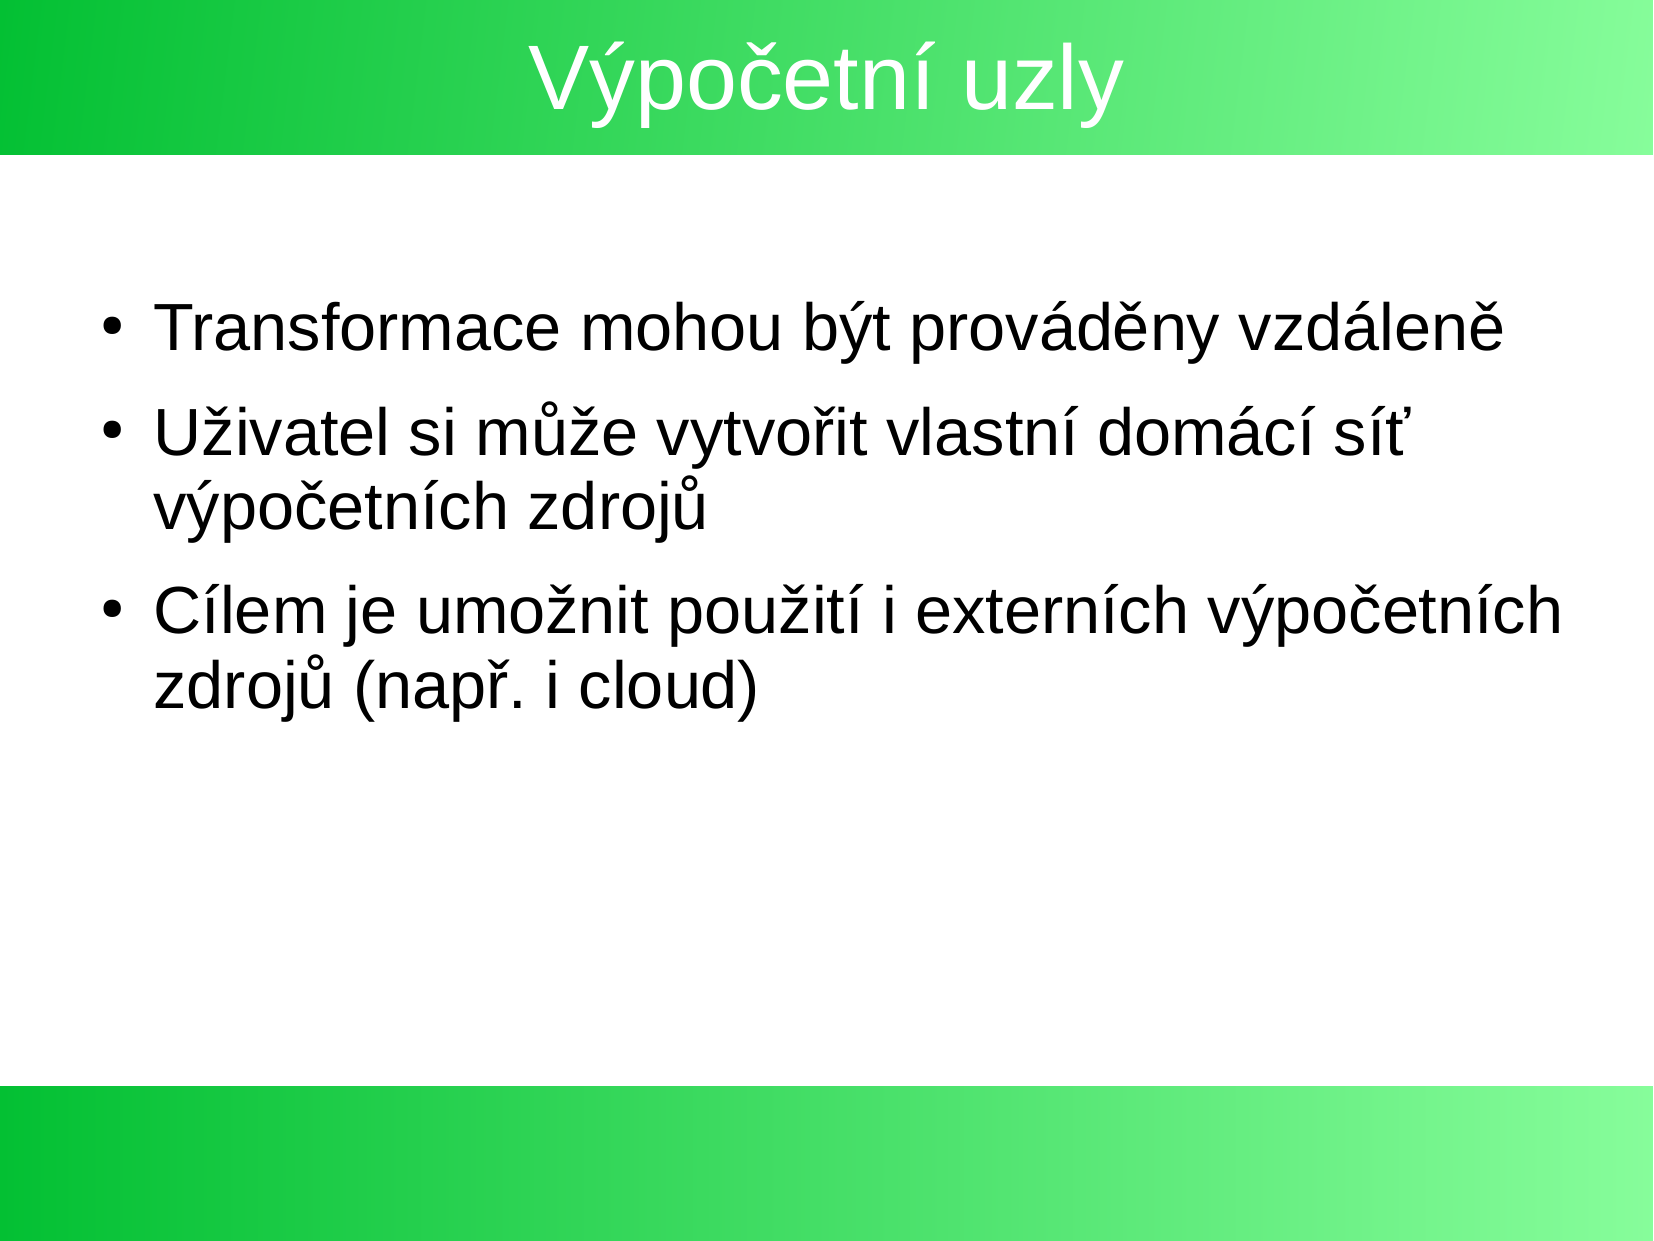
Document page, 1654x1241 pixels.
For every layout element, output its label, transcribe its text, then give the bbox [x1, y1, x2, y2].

list Transformace mohou být prováděny vzdáleně Uživatel si může vytvořit vlastní domácí síť výpočetních zdrojů Cílem je umožnit použití i externích výpočetních zdrojů (např. i cloud) [82, 290, 1571, 1010]
title Výpočetní uzly [82, 25, 1571, 130]
